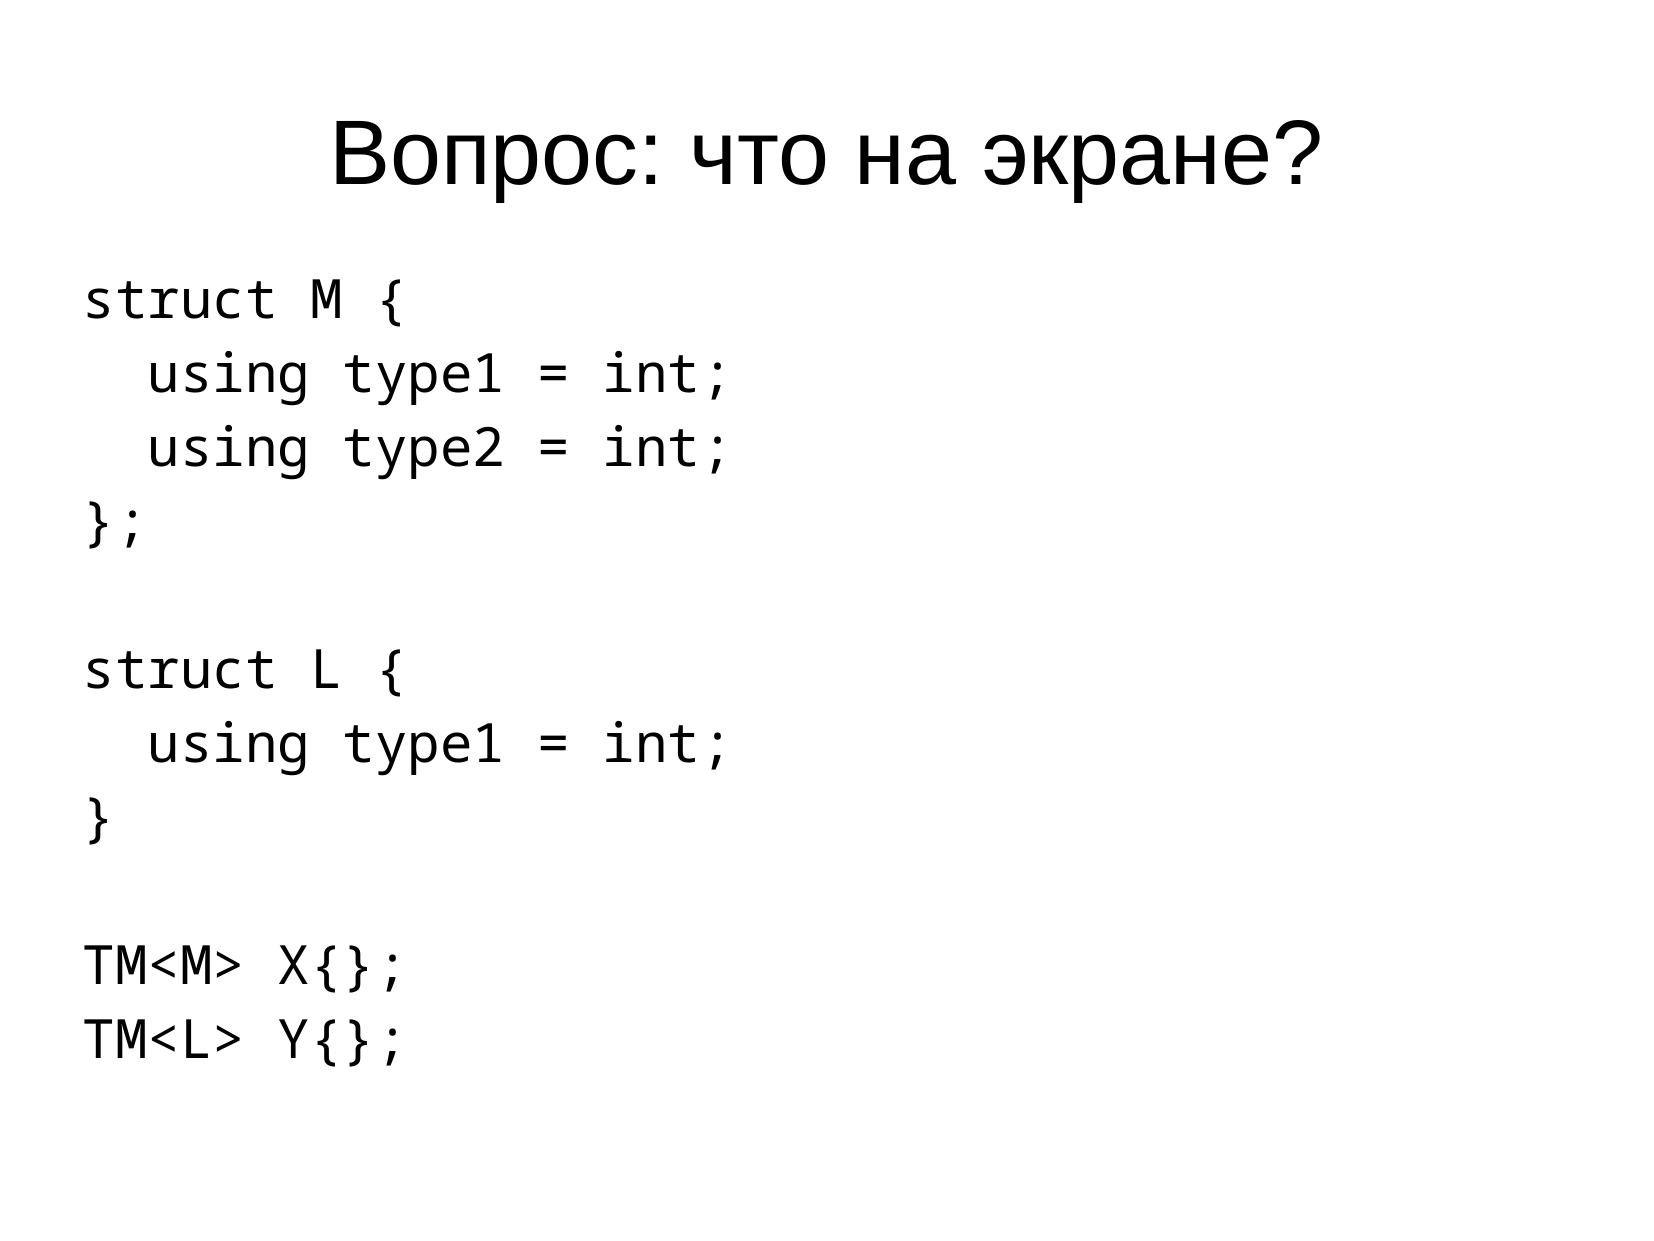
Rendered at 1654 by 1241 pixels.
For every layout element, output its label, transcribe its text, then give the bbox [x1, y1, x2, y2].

subtitle struct M { using type1 = int; using type2 = int; }; struct L { using type1 = int; } TM<M> X{}; TM<L> Y{}; [82, 269, 1571, 1141]
title Вопрос: что на экране? [82, 49, 1571, 257]
